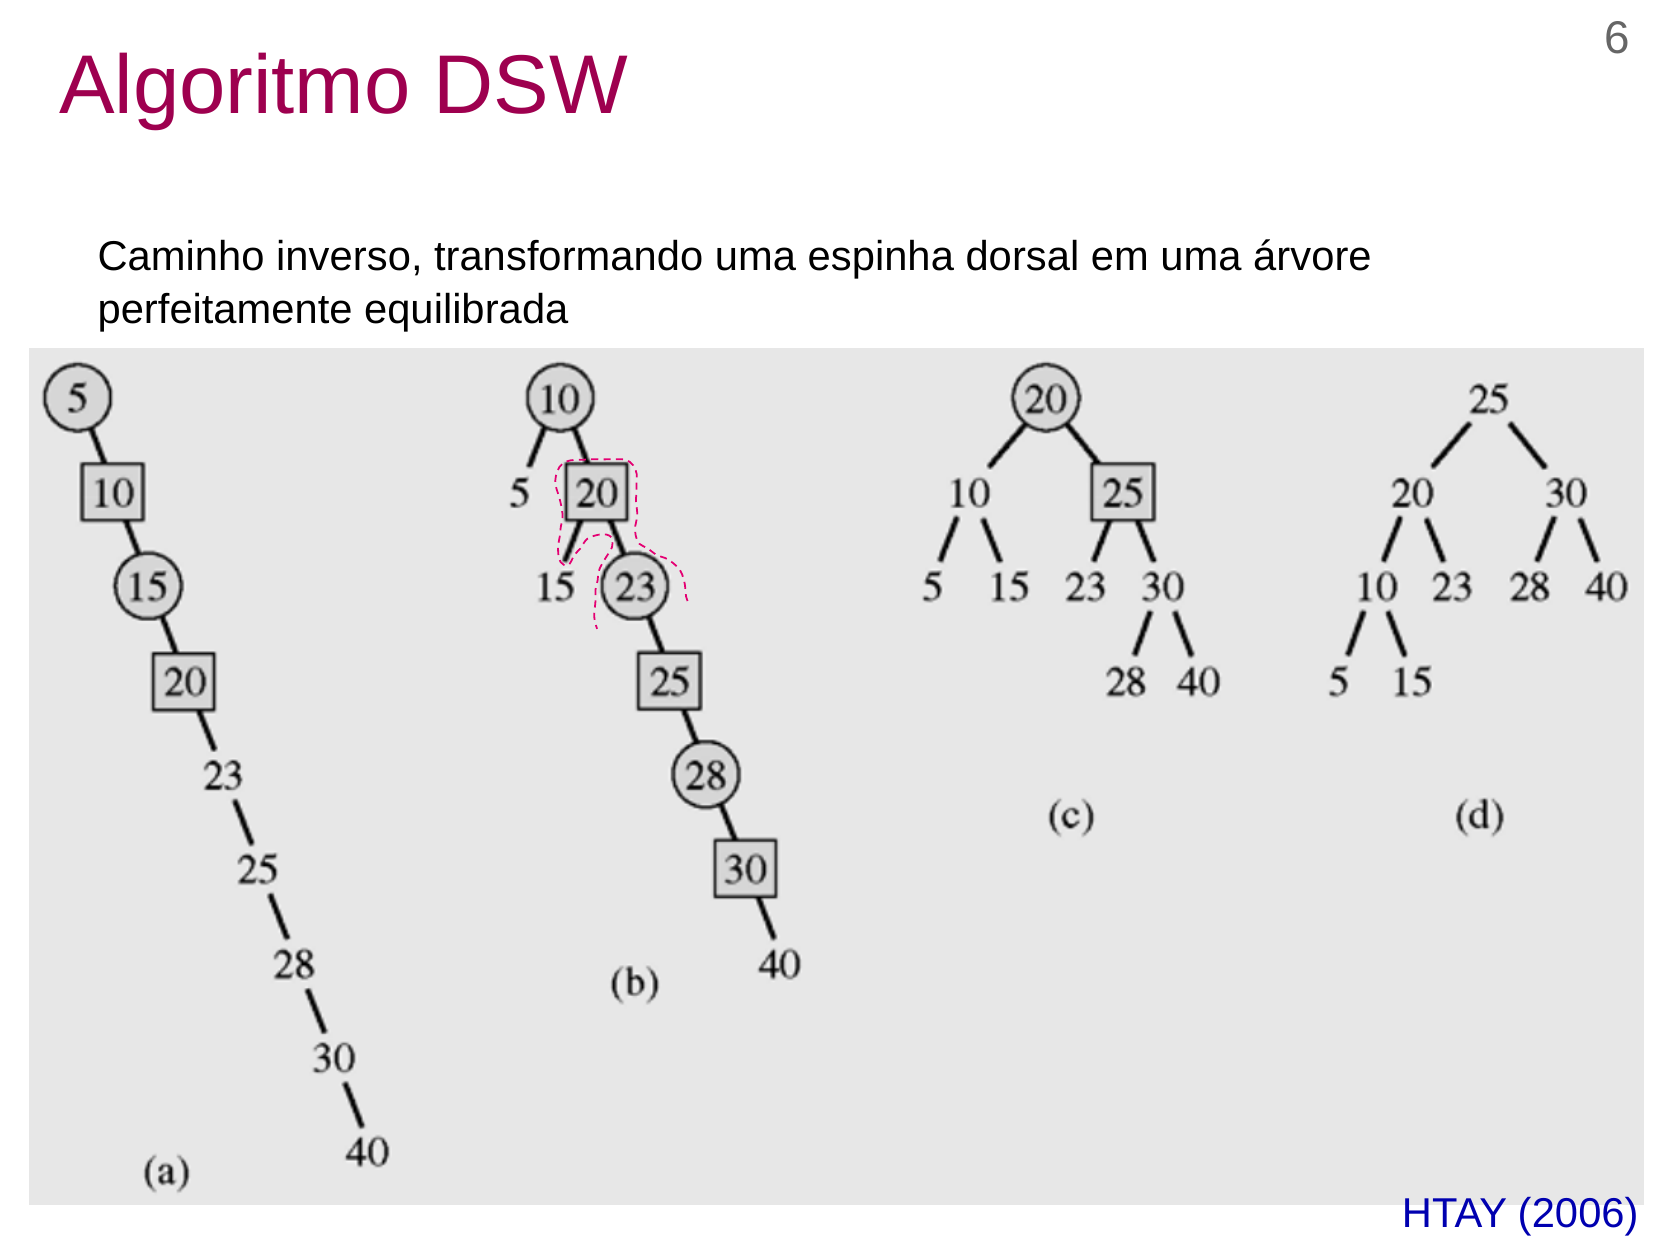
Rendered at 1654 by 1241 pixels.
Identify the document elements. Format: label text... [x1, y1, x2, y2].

picture [29, 348, 1644, 1205]
text_box Caminho inverso, transformando uma espinha dorsal em uma árvore perfeitamente equilibrada [82, 218, 1560, 341]
title Algoritmo DSW [59, 29, 1595, 148]
text_box HTAY (2006) [1364, 1175, 1654, 1241]
